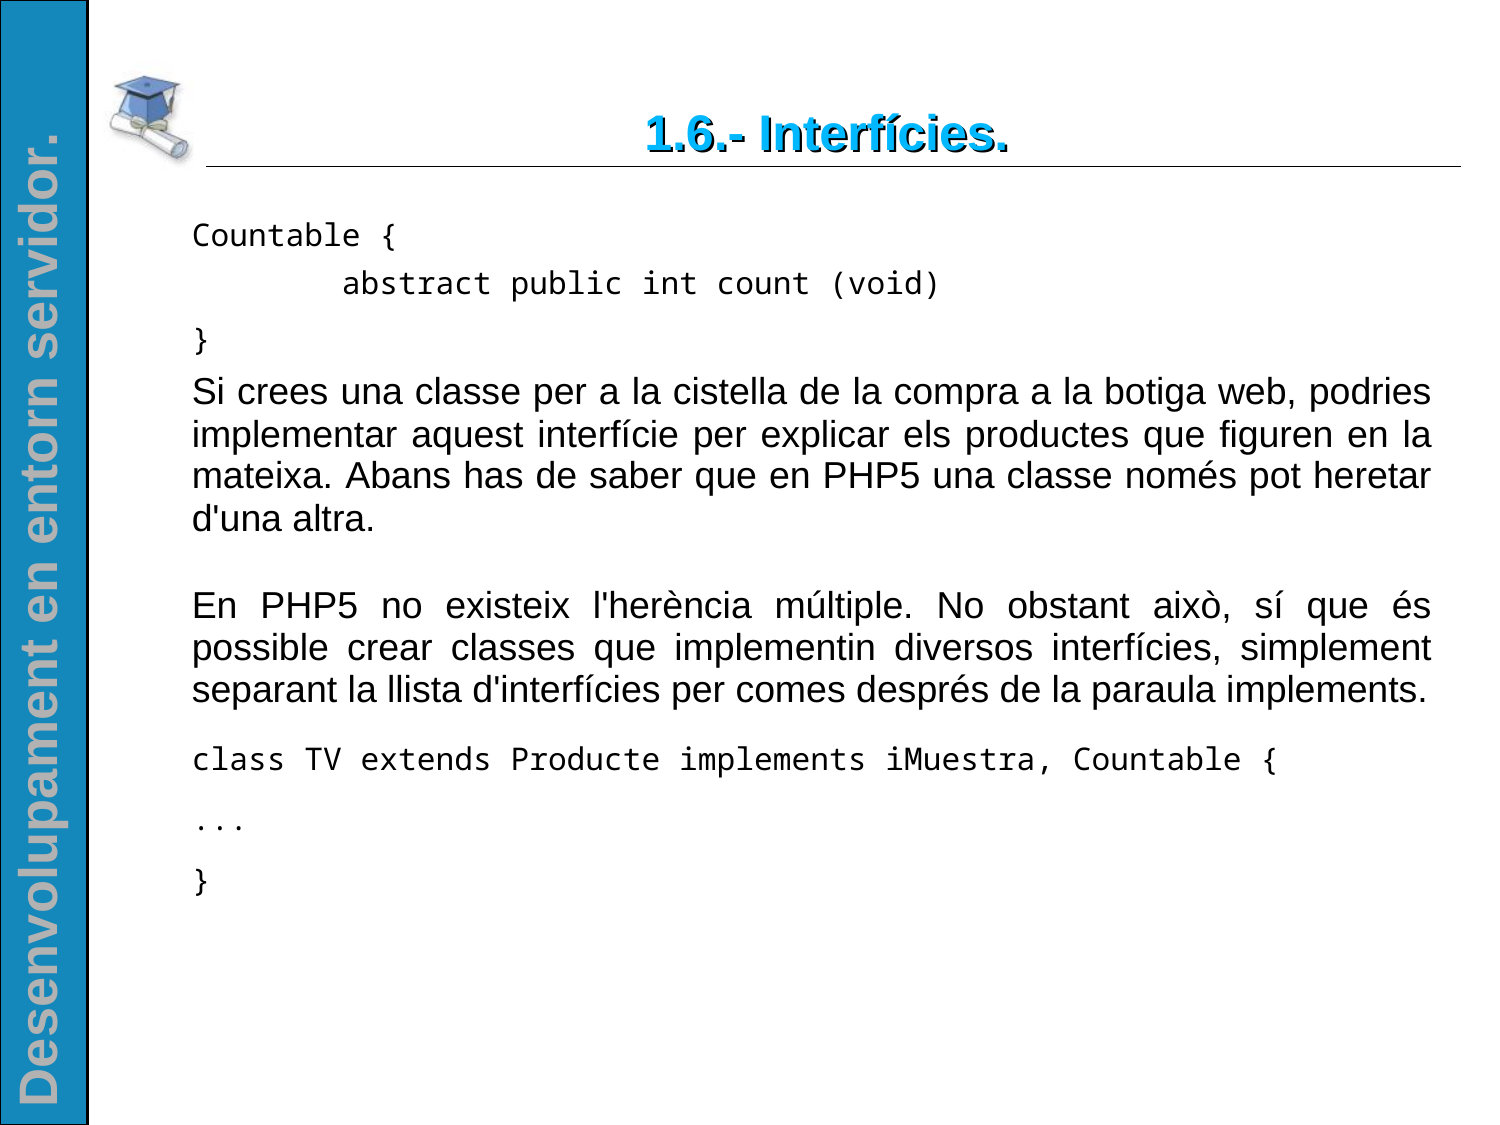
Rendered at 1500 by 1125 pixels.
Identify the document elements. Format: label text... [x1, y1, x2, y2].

text_box Si crees una classe per a la cistella de la compra a la botiga web, podries implementar aquest interfície per explicar els productes que figuren en la mateixa. Abans has de saber que en PHP5 una classe només pot heretar d'una altra. En PHP5 no existeix l'herència múltiple. No obstant això, sí que és possible crear classes que implementin diversos interfícies, simplement separant la llista d'interfícies per comes després de la paraula implements. class TV extends Producte implements iMuestra, Countable { ... } [177, 363, 1447, 890]
text_box Countable { abstract public int count (void) } [177, 205, 1116, 349]
picture [93, 61, 206, 174]
title 1.6.- Interfícies. [206, 88, 1447, 178]
